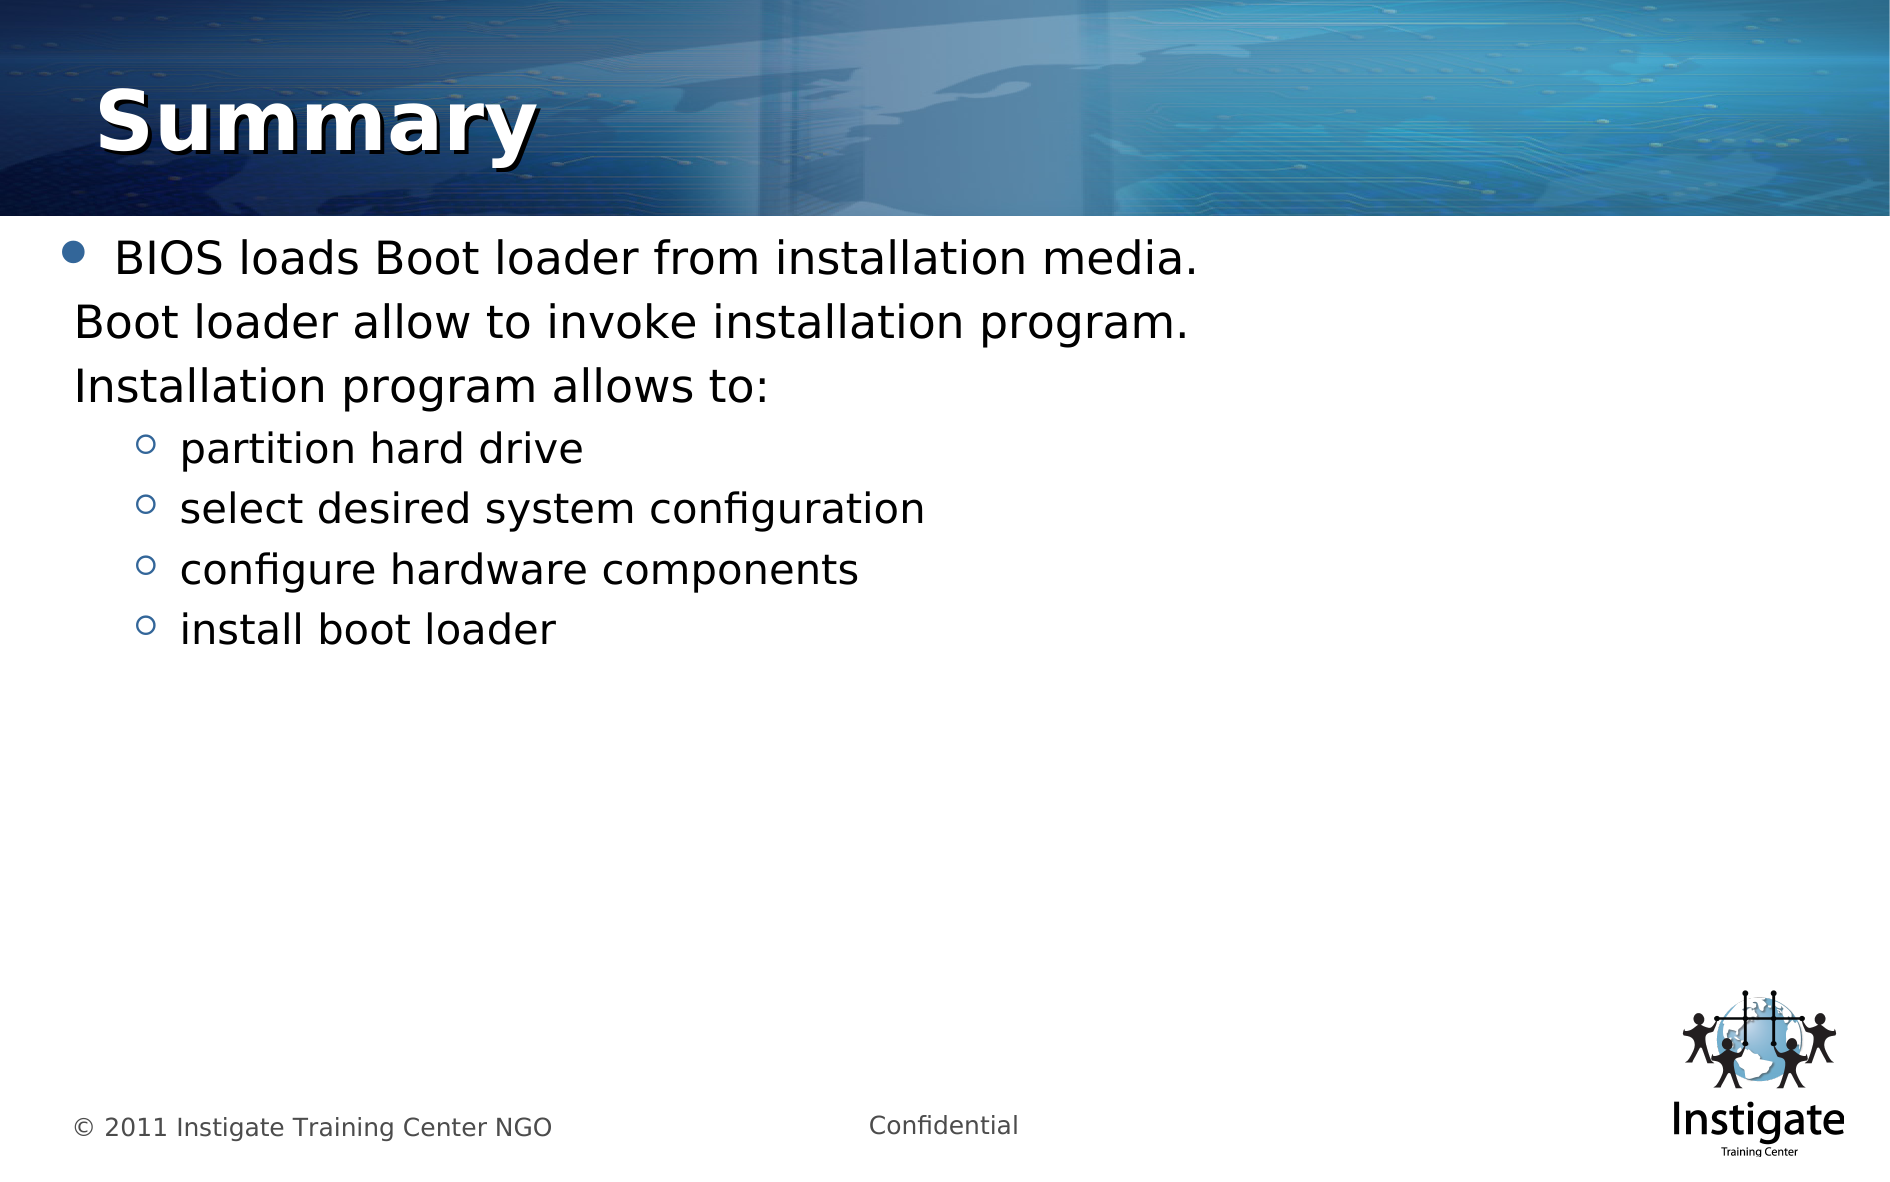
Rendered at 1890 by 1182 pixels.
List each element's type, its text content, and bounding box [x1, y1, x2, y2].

title Summary [94, 54, 1793, 210]
list BIOS loads Boot loader from installation media. Boot loader allow to invoke installation program. Installation program allows to: partition hard drive select desired system configuration configure hardware components install boot loader [59, 236, 1831, 1001]
picture [0, 0, 1890, 216]
picture [1674, 990, 1844, 1157]
